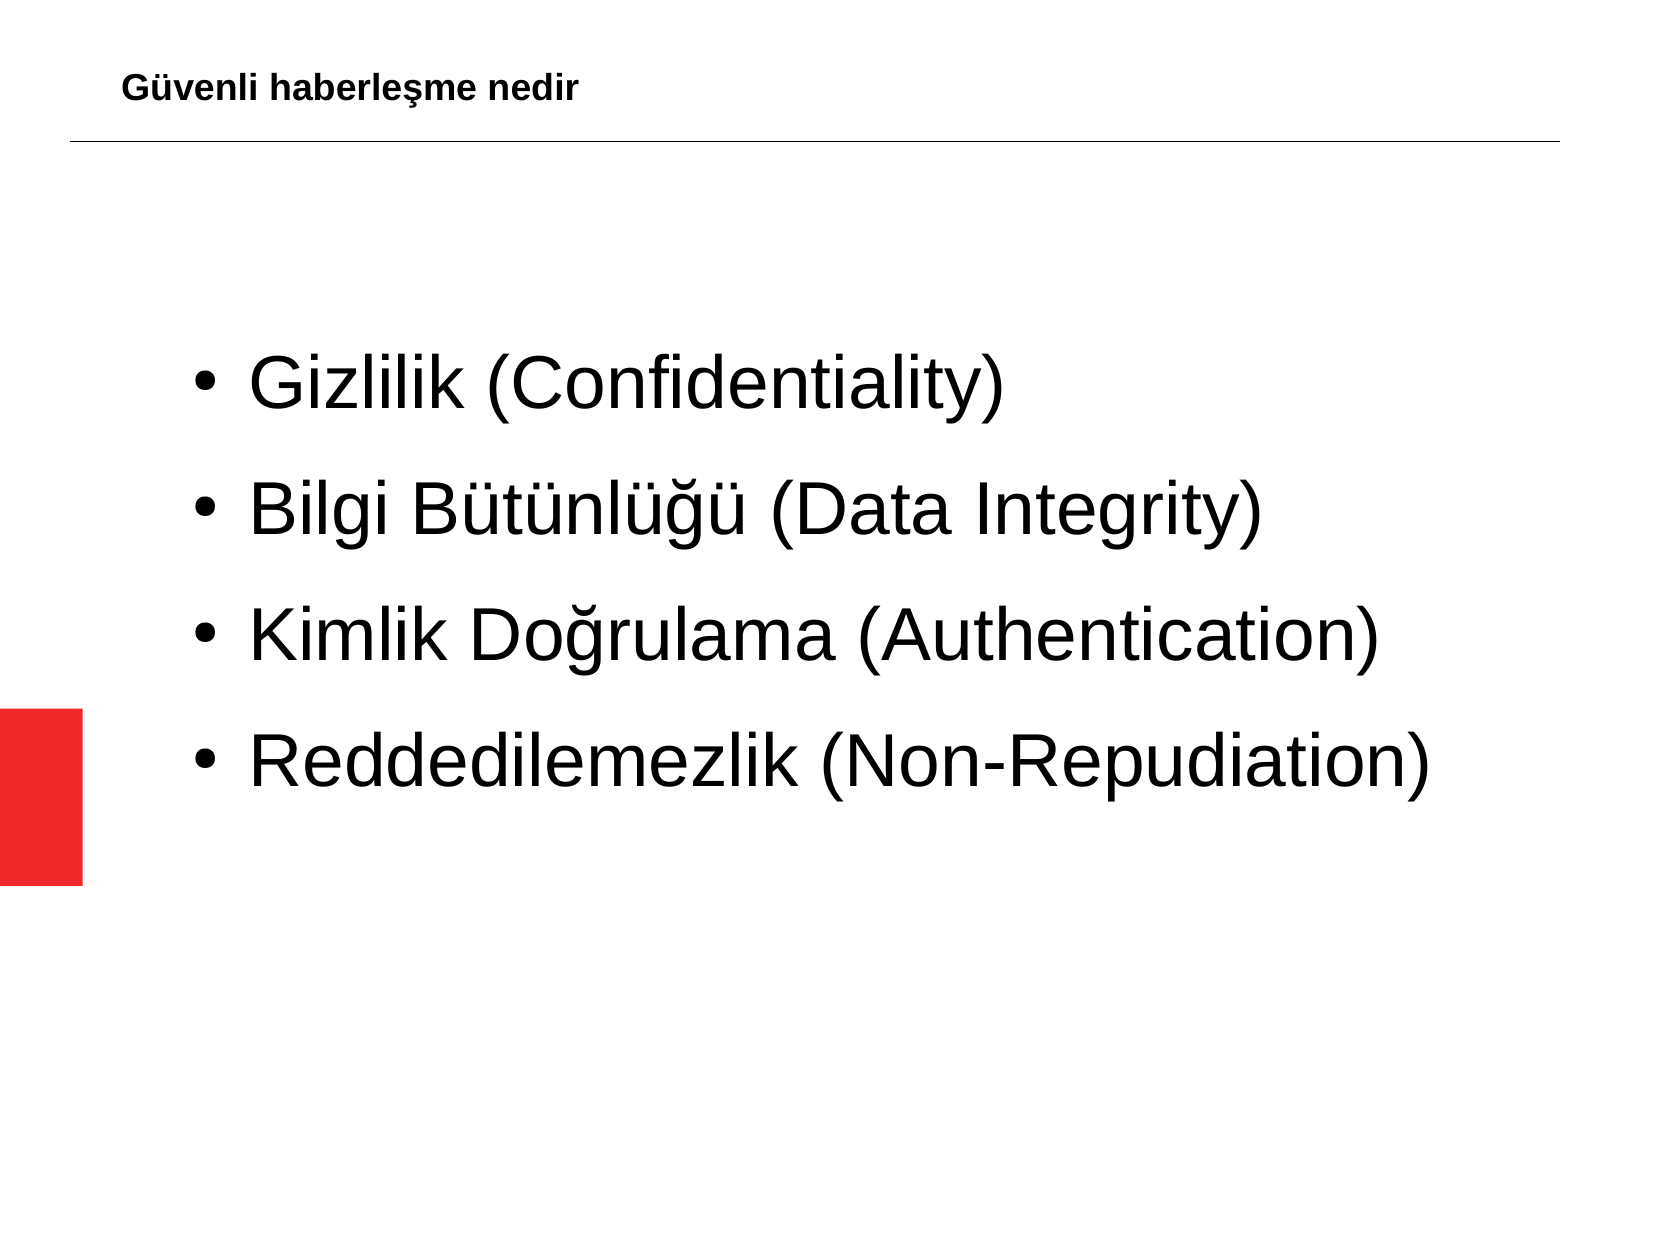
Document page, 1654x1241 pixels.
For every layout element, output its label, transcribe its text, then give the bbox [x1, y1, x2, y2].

text_box Gizlilik (Confidentiality) Bilgi Bütünlüğü (Data Integrity) Kimlik Doğrulama (Authentication) Reddedilemezlik (Non-Repudiation) [177, 291, 1571, 863]
text_box Güvenli haberleşme nedir [106, 59, 1536, 116]
